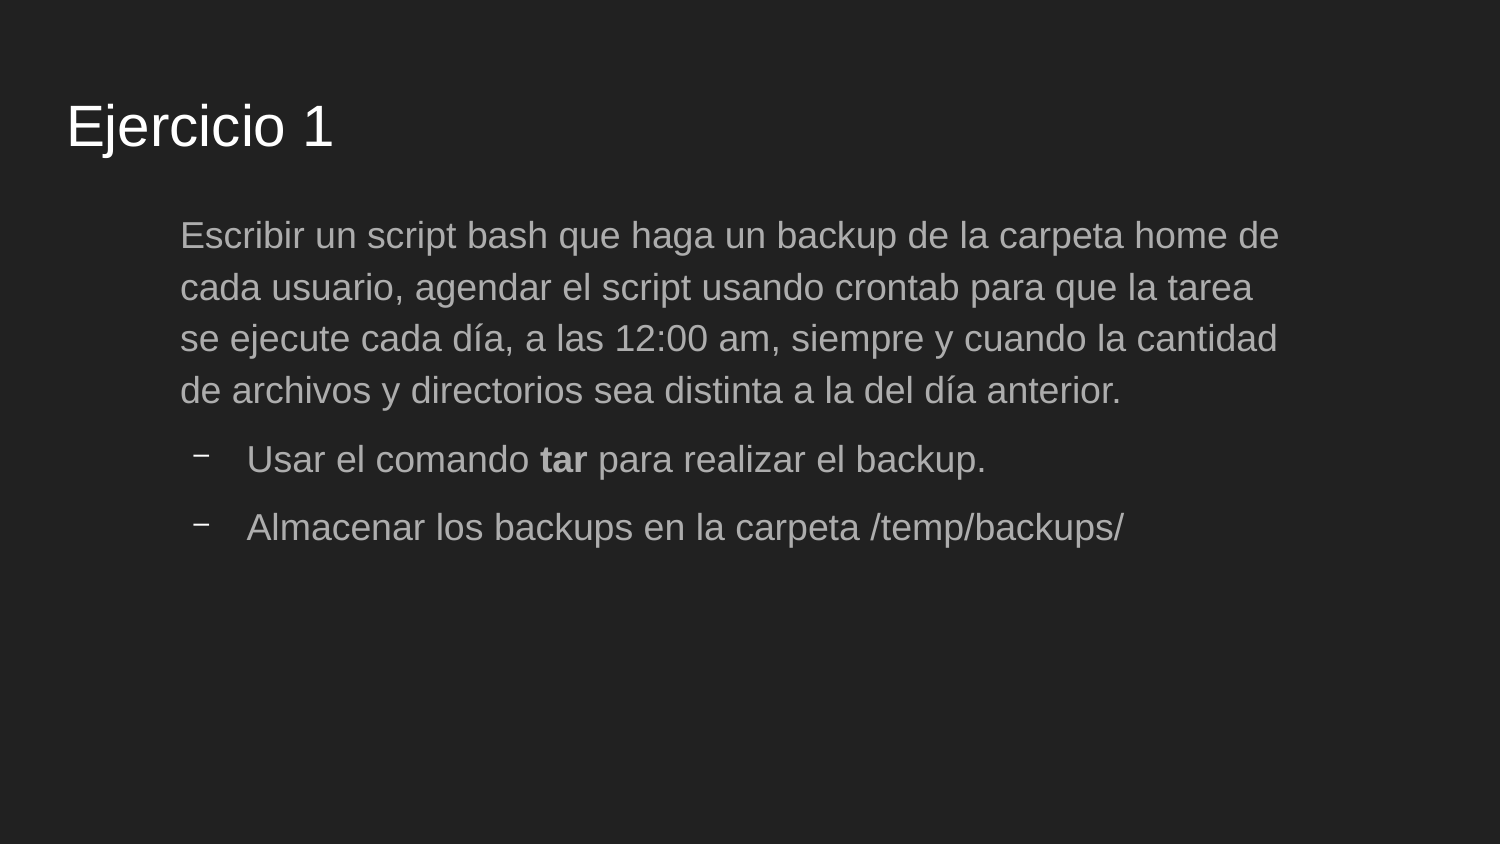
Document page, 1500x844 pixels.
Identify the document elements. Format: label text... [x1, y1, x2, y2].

list Escribir un script bash que haga un backup de la carpeta home de cada usuario, agendar el script usando crontab para que la tarea se ejecute cada día, a las 12:00 am, siempre y cuando la cantidad de archivos y directorios sea distinta a la del día anterior. Usar el comando tar para realizar el backup. Almacenar los backups en la carpeta /temp/backups/ [90, 189, 1299, 750]
title Ejercicio 1 [51, 72, 1449, 167]
